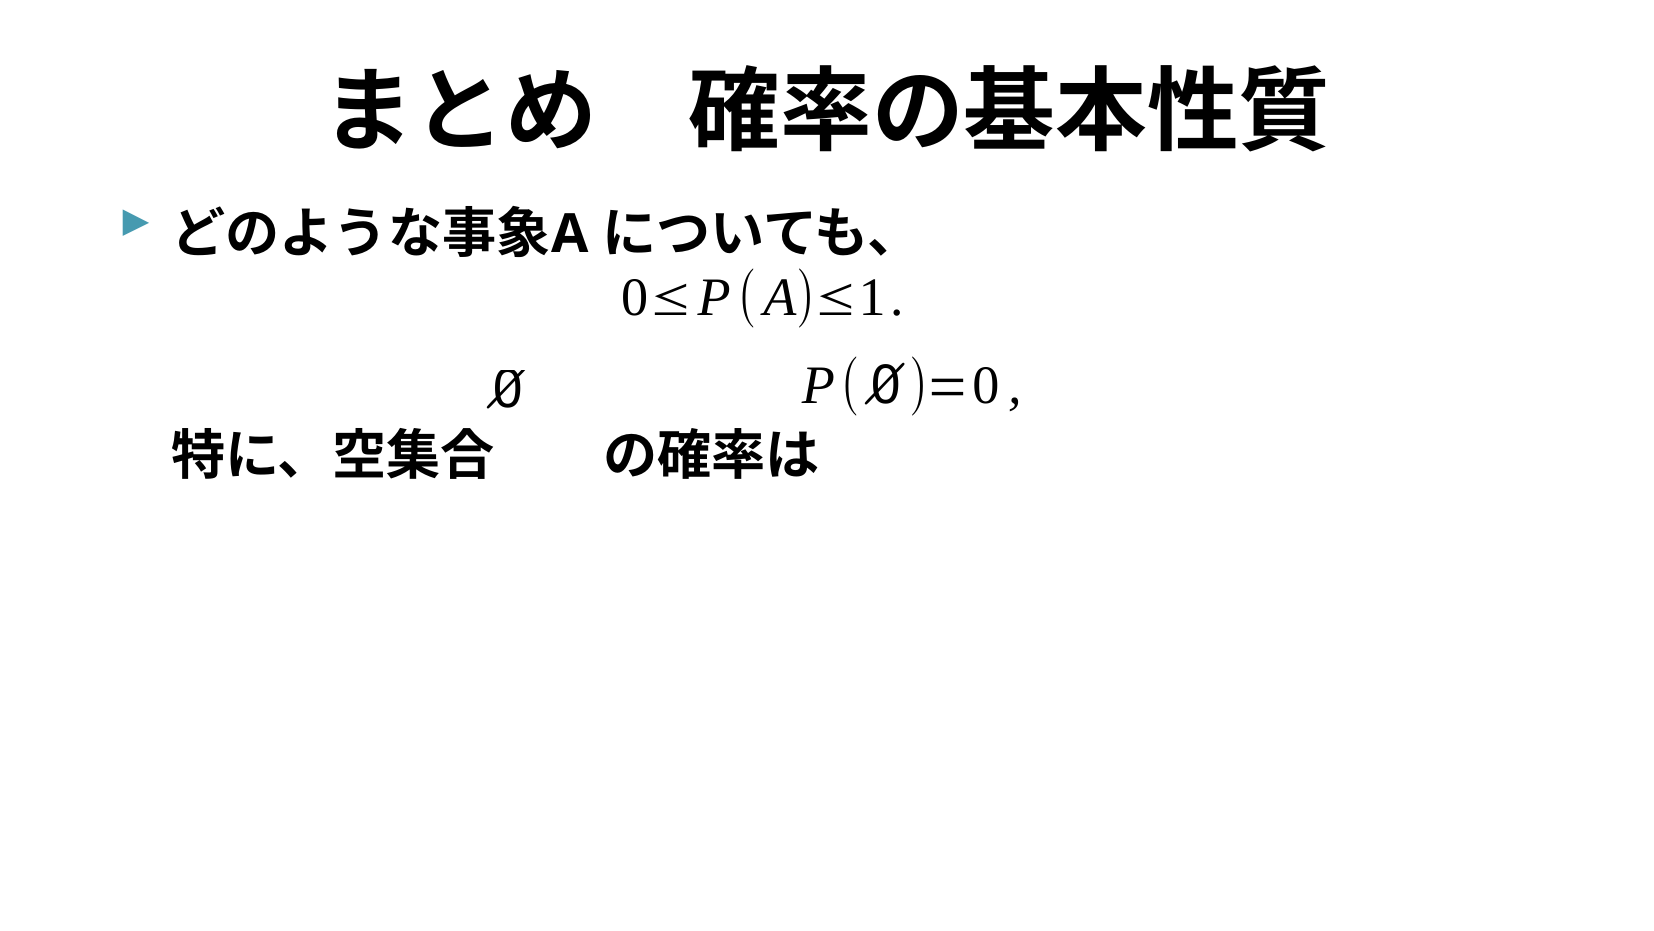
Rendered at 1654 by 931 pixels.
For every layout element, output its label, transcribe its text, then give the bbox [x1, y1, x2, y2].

title まとめ 確率の基本性質 [29, 29, 1625, 177]
list どのような事象A についても、 特に、空集合 の確率は [29, 177, 1625, 848]
chart [619, 265, 906, 332]
chart [797, 353, 1023, 420]
chart [483, 370, 532, 420]
